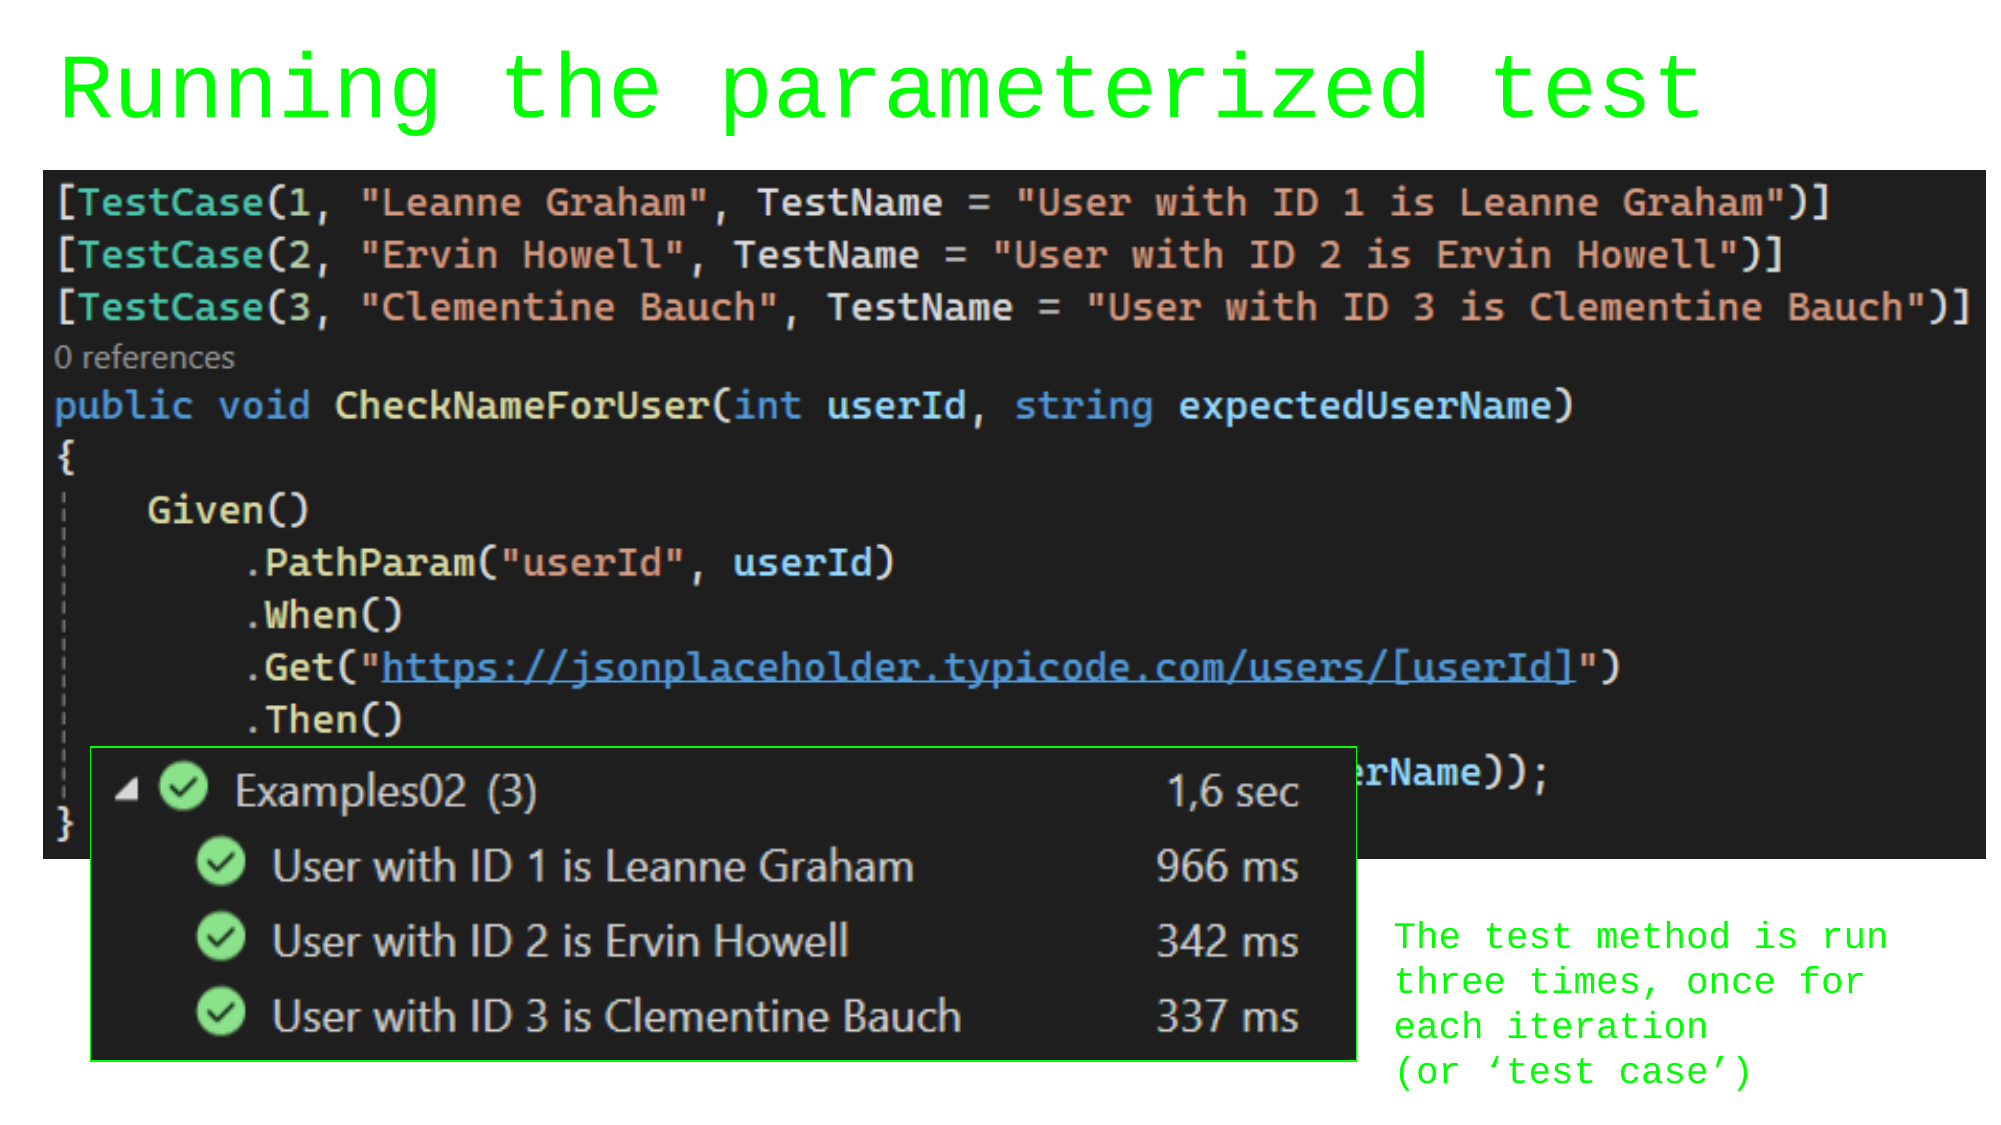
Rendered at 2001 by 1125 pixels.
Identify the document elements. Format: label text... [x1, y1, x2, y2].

picture [43, 170, 1986, 859]
title Running the parameterized test [43, 4, 1957, 171]
picture [91, 747, 1356, 1060]
text_box The test method is run three times, once for each iteration (or ‘test case’) [1378, 903, 1986, 1101]
